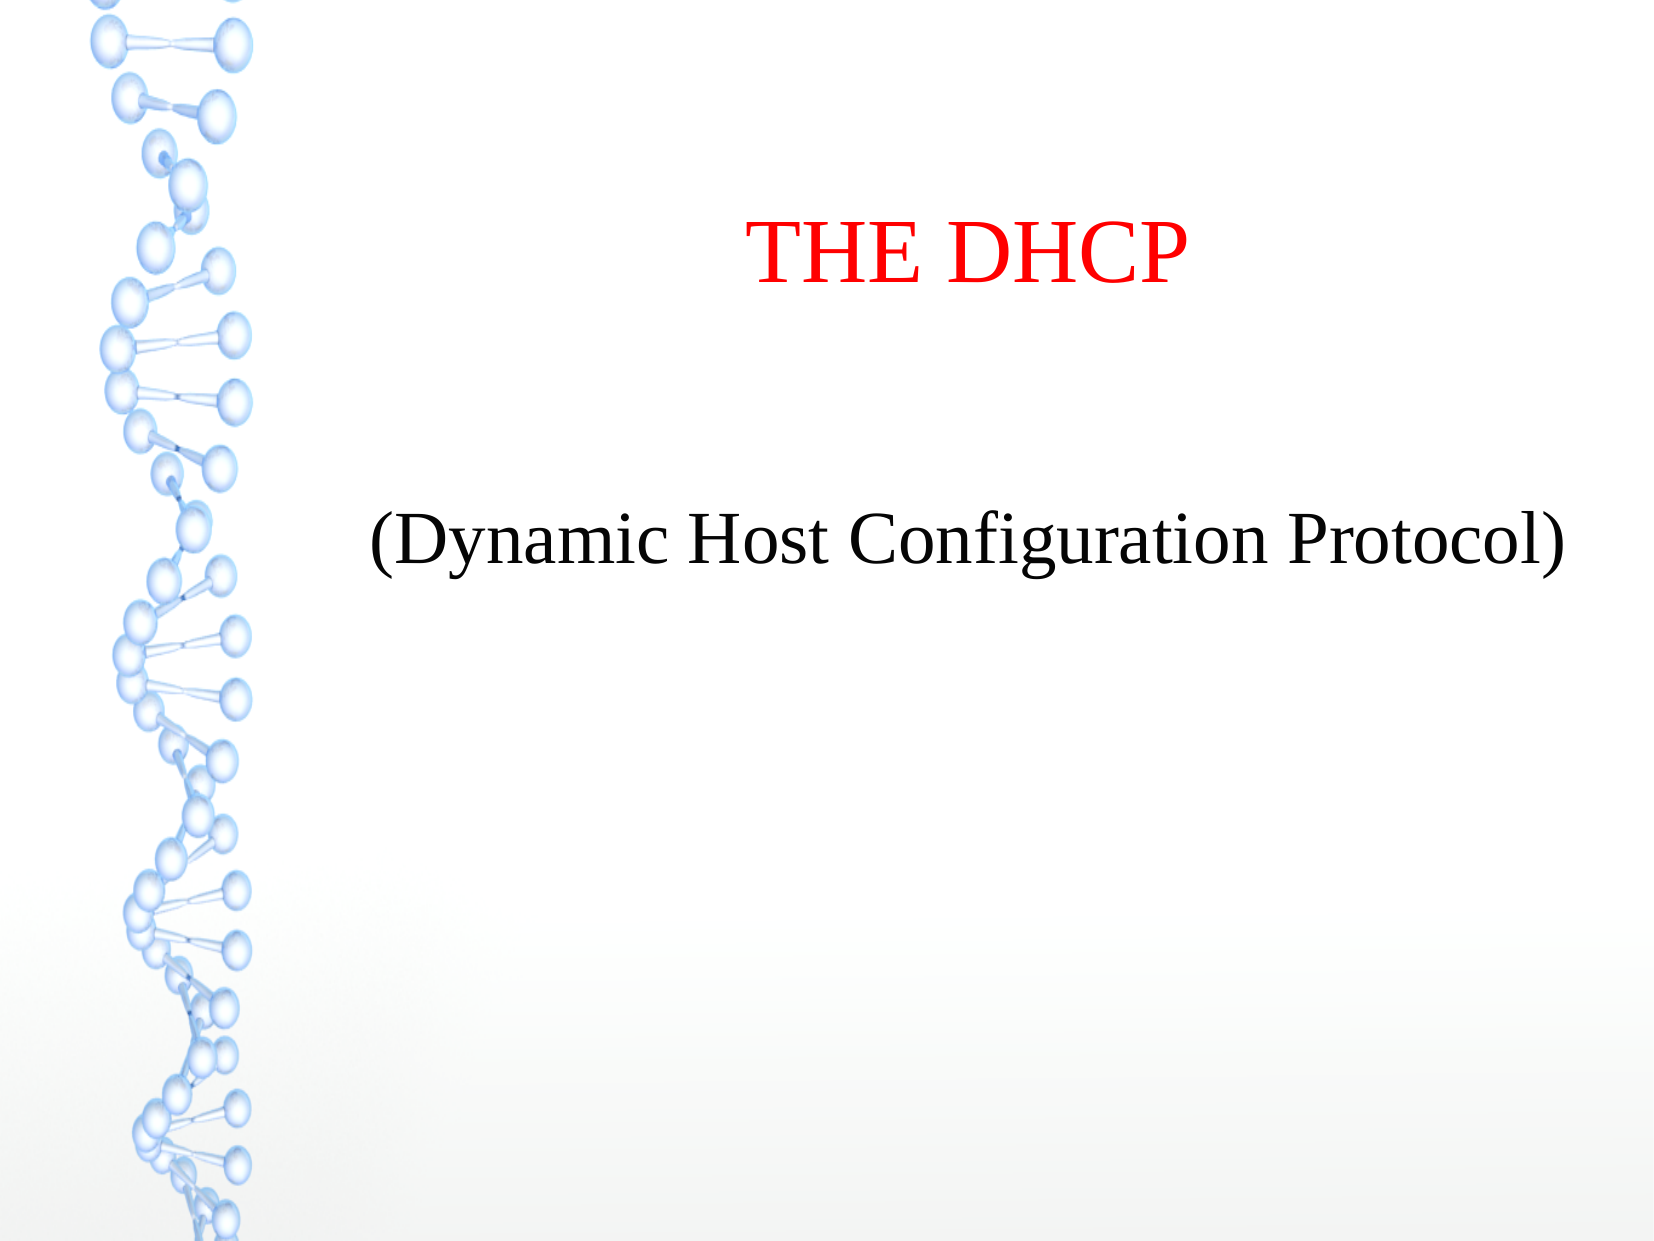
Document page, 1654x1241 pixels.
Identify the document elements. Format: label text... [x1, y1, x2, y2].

picture [0, 0, 1654, 1241]
subtitle THE DHCP (Dynamic Host Configuration Protocol) [295, 24, 1642, 745]
